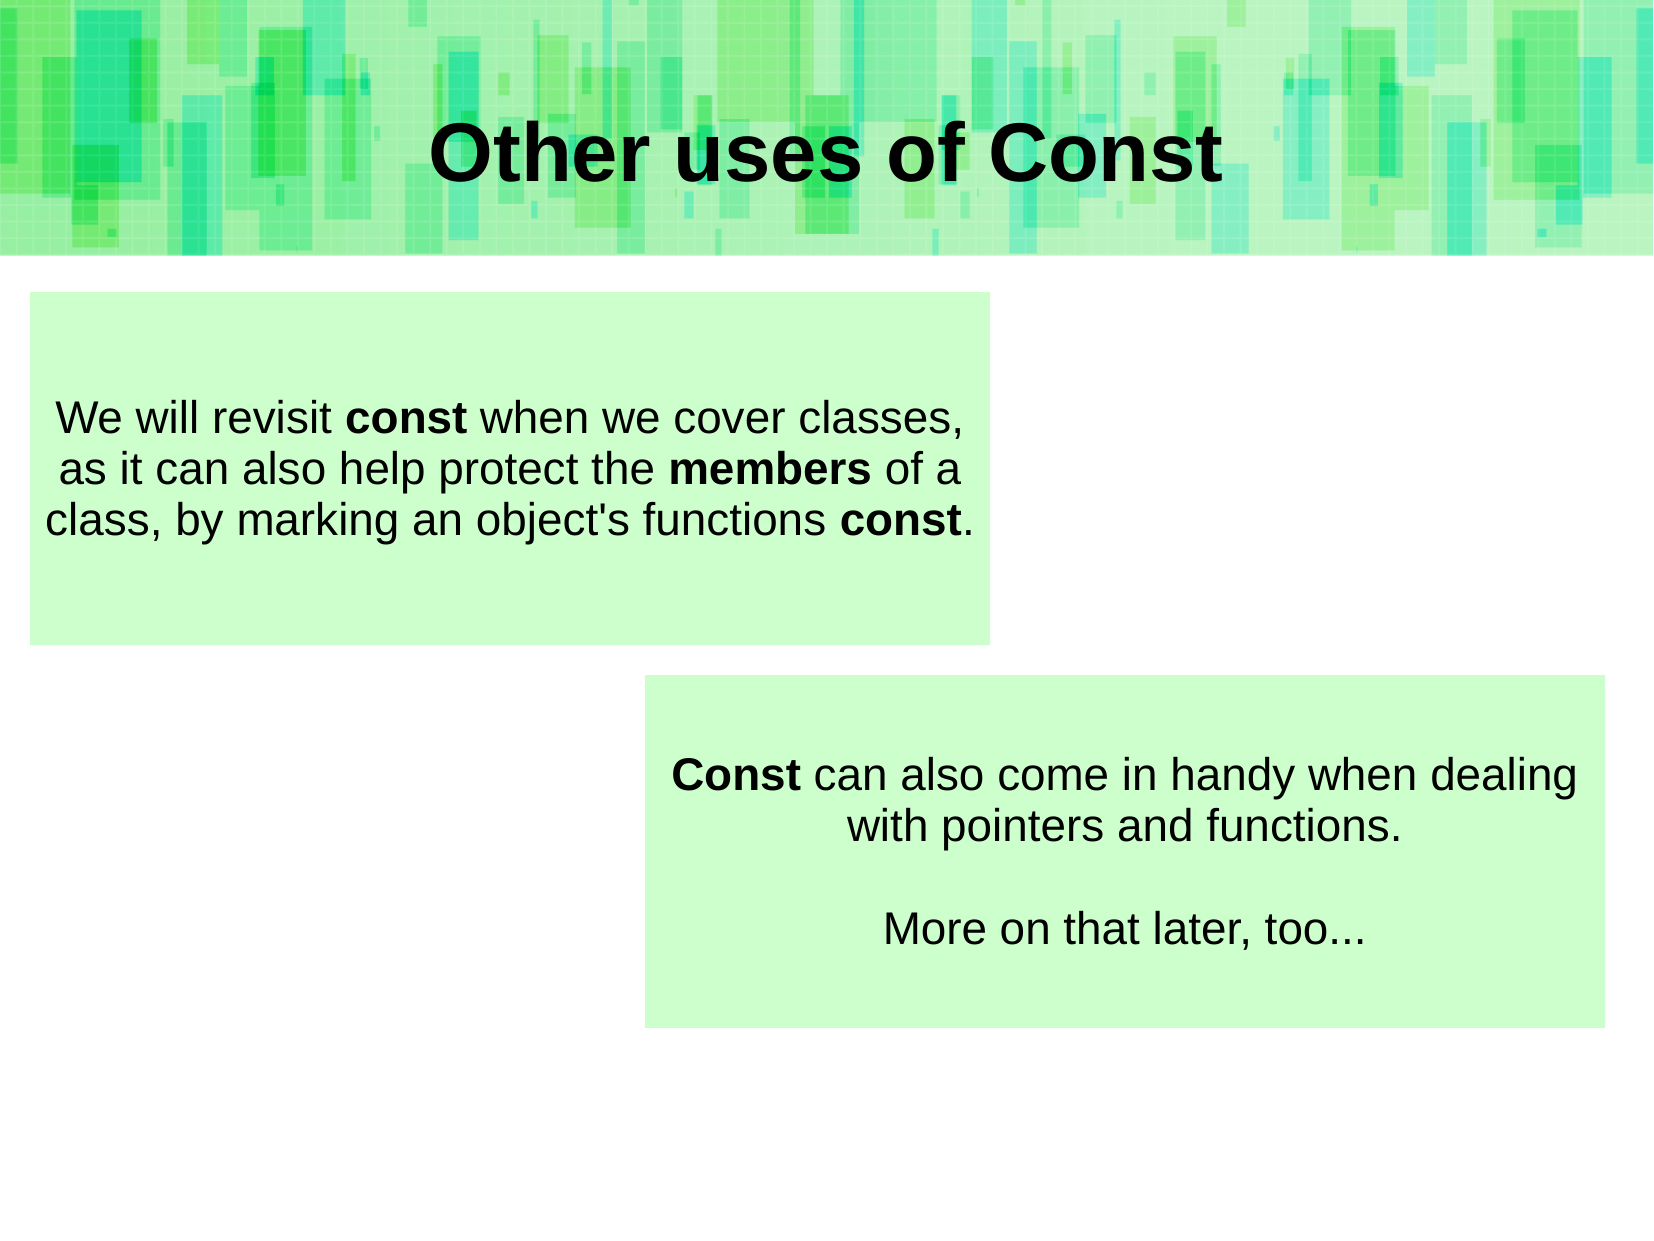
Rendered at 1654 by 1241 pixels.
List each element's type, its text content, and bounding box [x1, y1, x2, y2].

text_box We will revisit const when we cover classes, as it can also help protect the members of a class, by marking an object's functions const. [30, 292, 991, 646]
picture [0, 0, 1654, 1241]
text_box Const can also come in handy when dealing with pointers and functions. More on that later, too... [645, 675, 1606, 1028]
title Other uses of Const [82, 49, 1571, 257]
